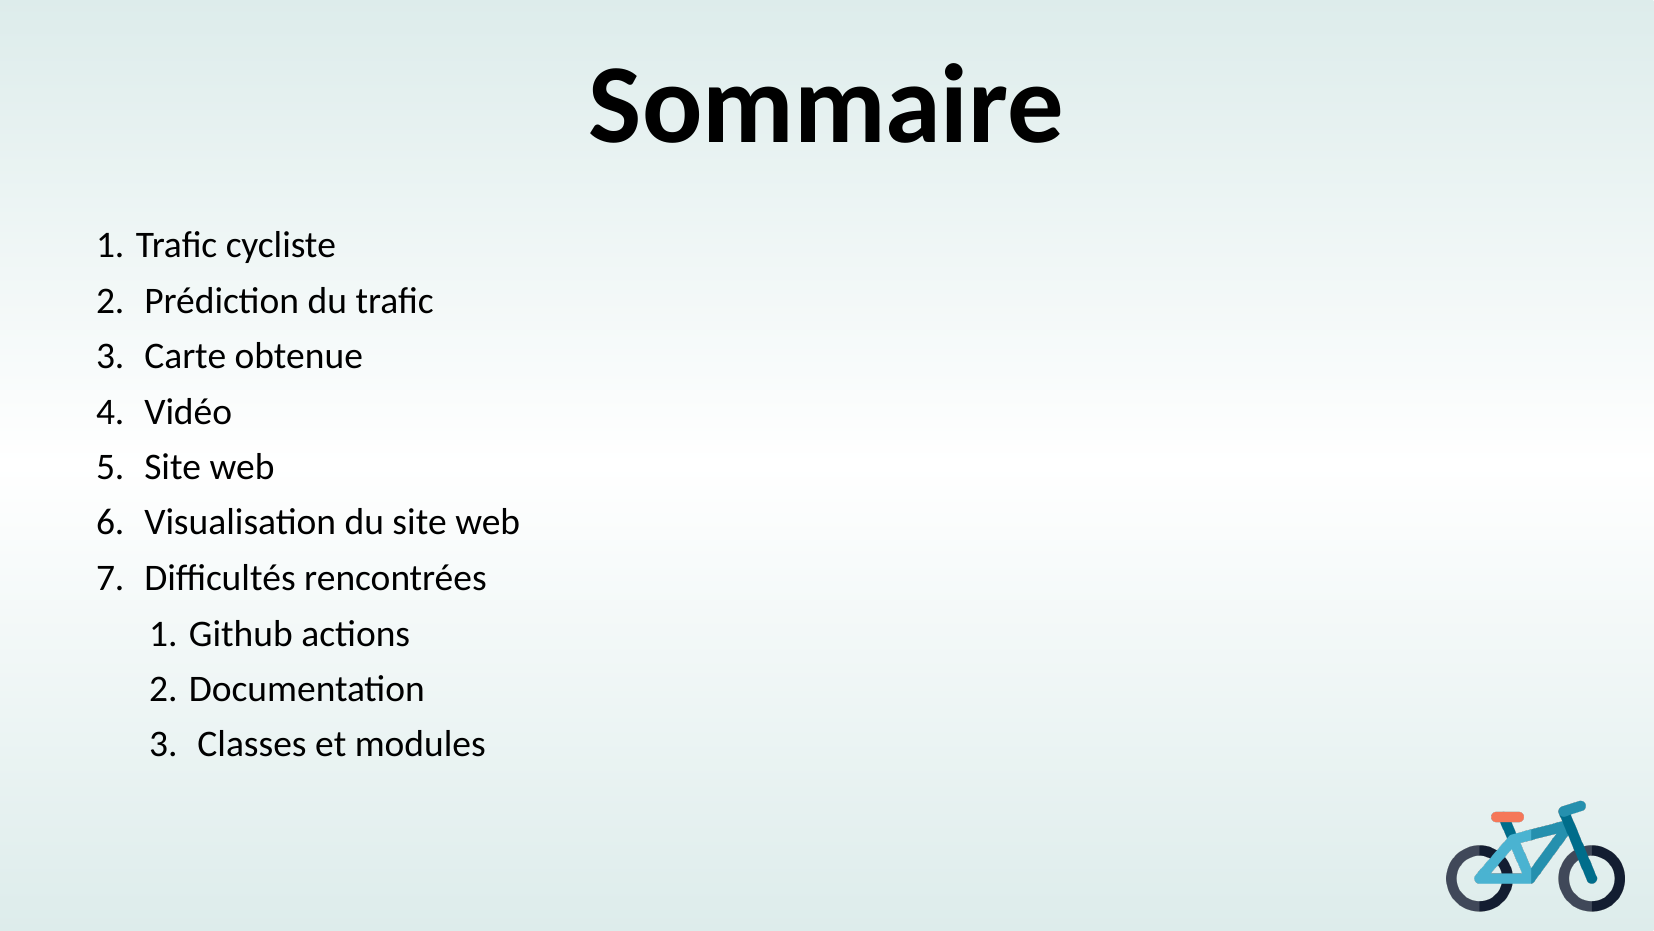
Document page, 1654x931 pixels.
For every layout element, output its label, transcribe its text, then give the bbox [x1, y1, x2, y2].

list Trafic cycliste Prédiction du trafic Carte obtenue Vidéo Site web Visualisation du site web Difficultés rencontrées Github actions Documentation Classes et modules [82, 228, 1571, 768]
title Sommaire [82, 37, 1571, 193]
picture [1446, 767, 1625, 931]
